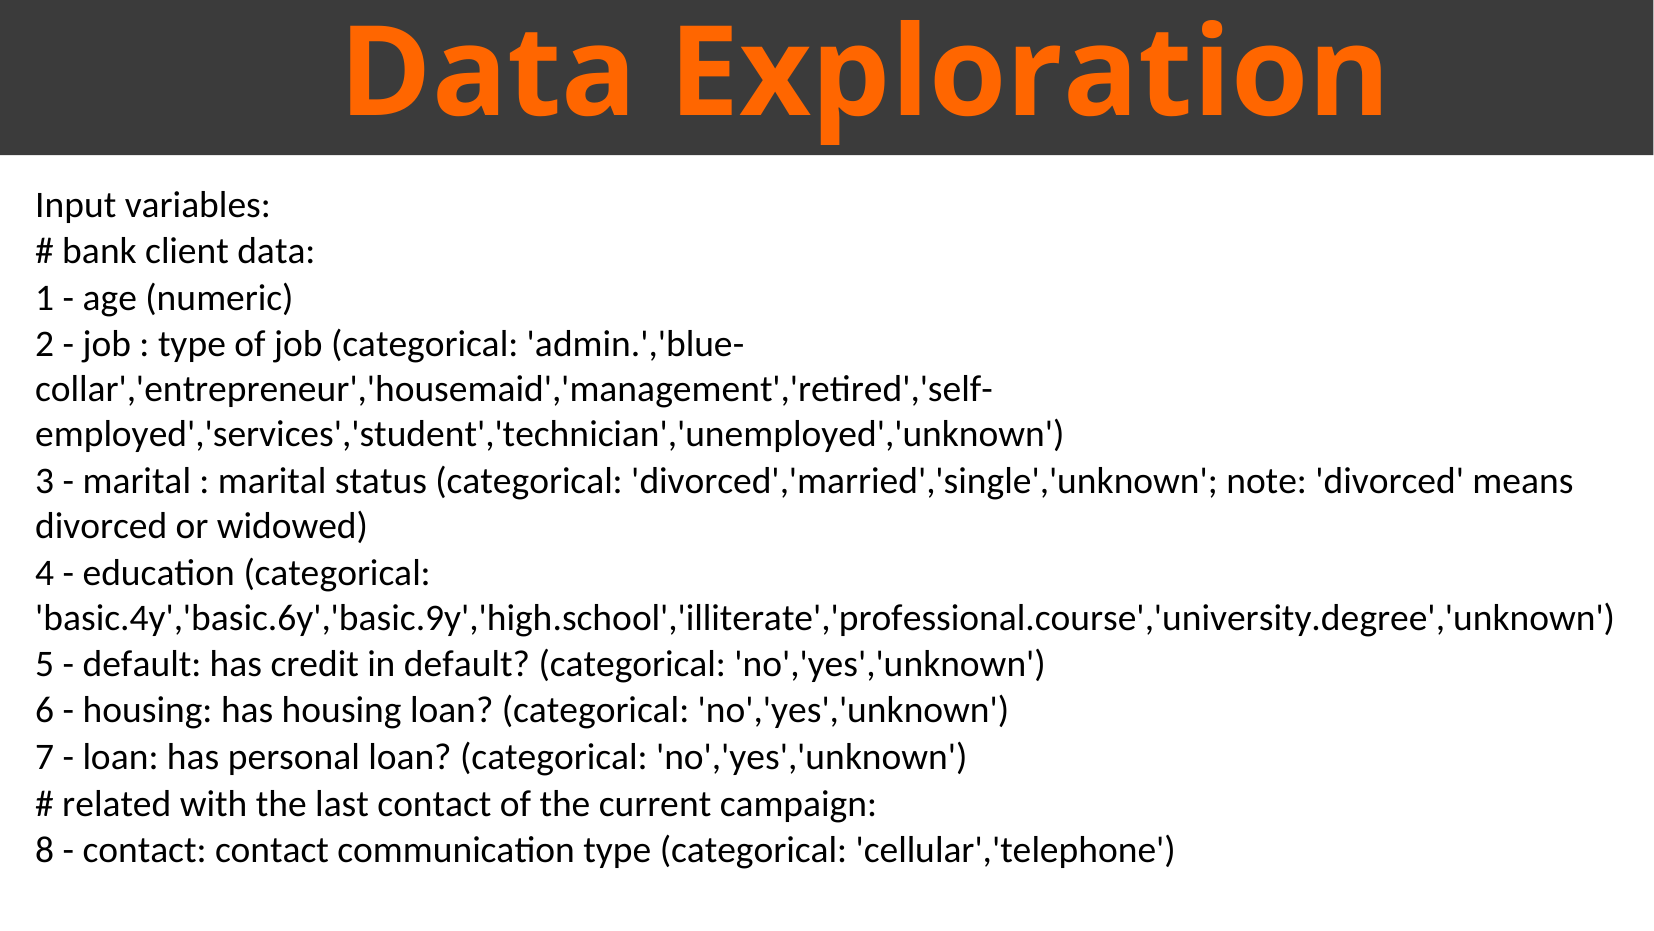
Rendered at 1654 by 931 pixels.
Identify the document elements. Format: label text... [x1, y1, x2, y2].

text_box Input variables: # bank client data: 1 - age (numeric) 2 - job : type of job (categorical: 'admin.','blue-collar','entrepreneur','housemaid','management','retired','self-employed','services','student','technician','unemployed','unknown') 3 - marital : marital status (categorical: 'divorced','married','single','unknown'; note: 'divorced' means divorced or widowed) 4 - education (categorical: 'basic.4y','basic.6y','basic.9y','high.school','illiterate','professional.course','university.degree','unknown') 5 - default: has credit in default? (categorical: 'no','yes','unknown') 6 - housing: has housing loan? (categorical: 'no','yes','unknown') 7 - loan: has personal loan? (categorical: 'no','yes','unknown') # related with the last contact of the current campaign: 8 - contact: contact communication type (categorical: 'cellular','telephone') [20, 172, 1654, 520]
text_box Data Exploration [0, 0, 1654, 156]
